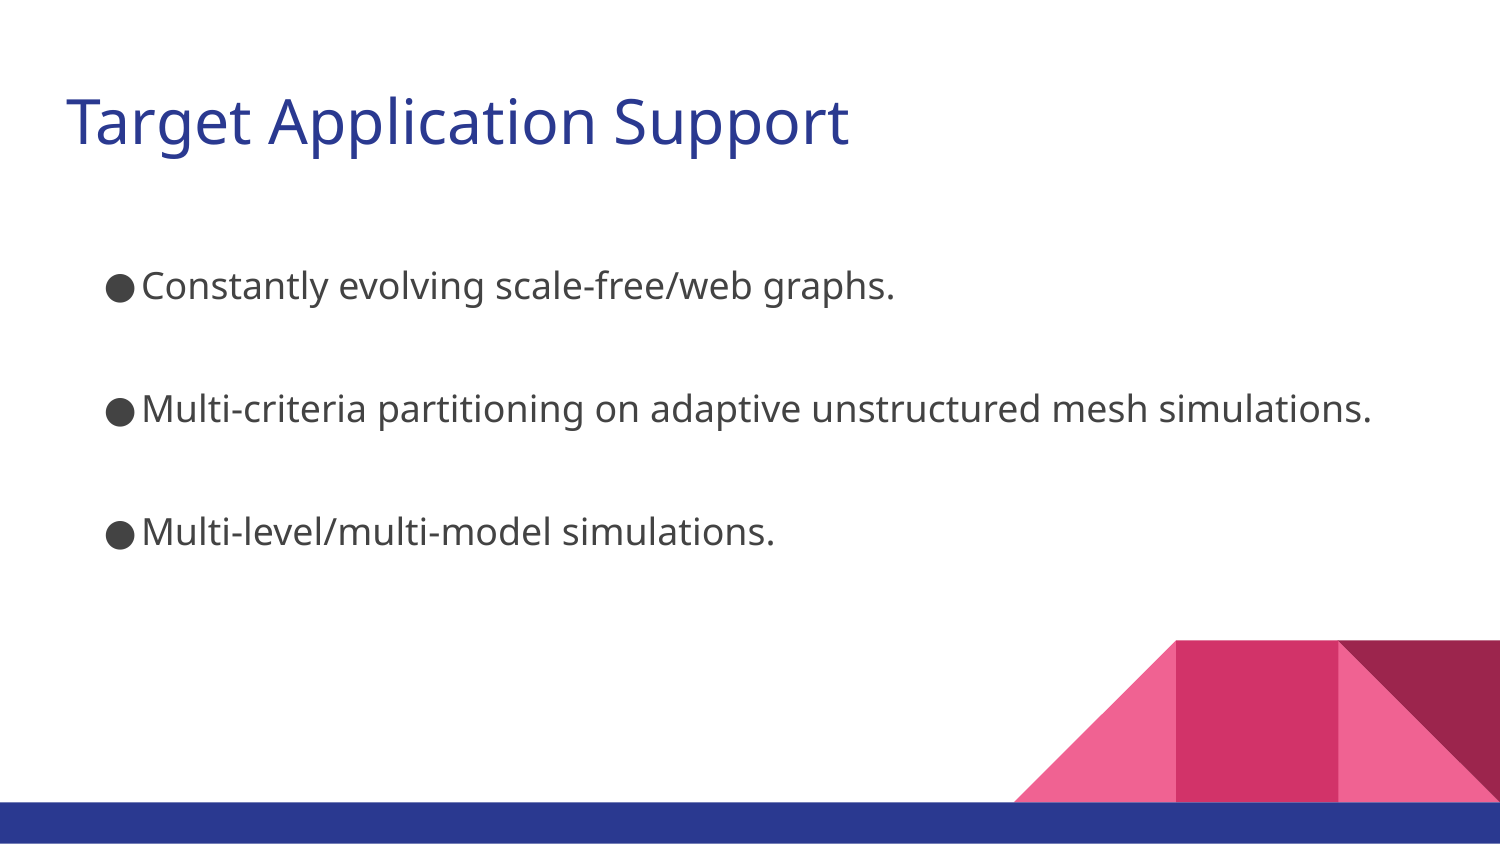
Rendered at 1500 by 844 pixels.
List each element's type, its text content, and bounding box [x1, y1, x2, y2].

list Constantly evolving scale-free/web graphs. Multi-criteria partitioning on adaptive unstructured mesh simulations. Multi-level/multi-model simulations. [51, 201, 1449, 750]
title Target Application Support [51, 67, 1449, 167]
